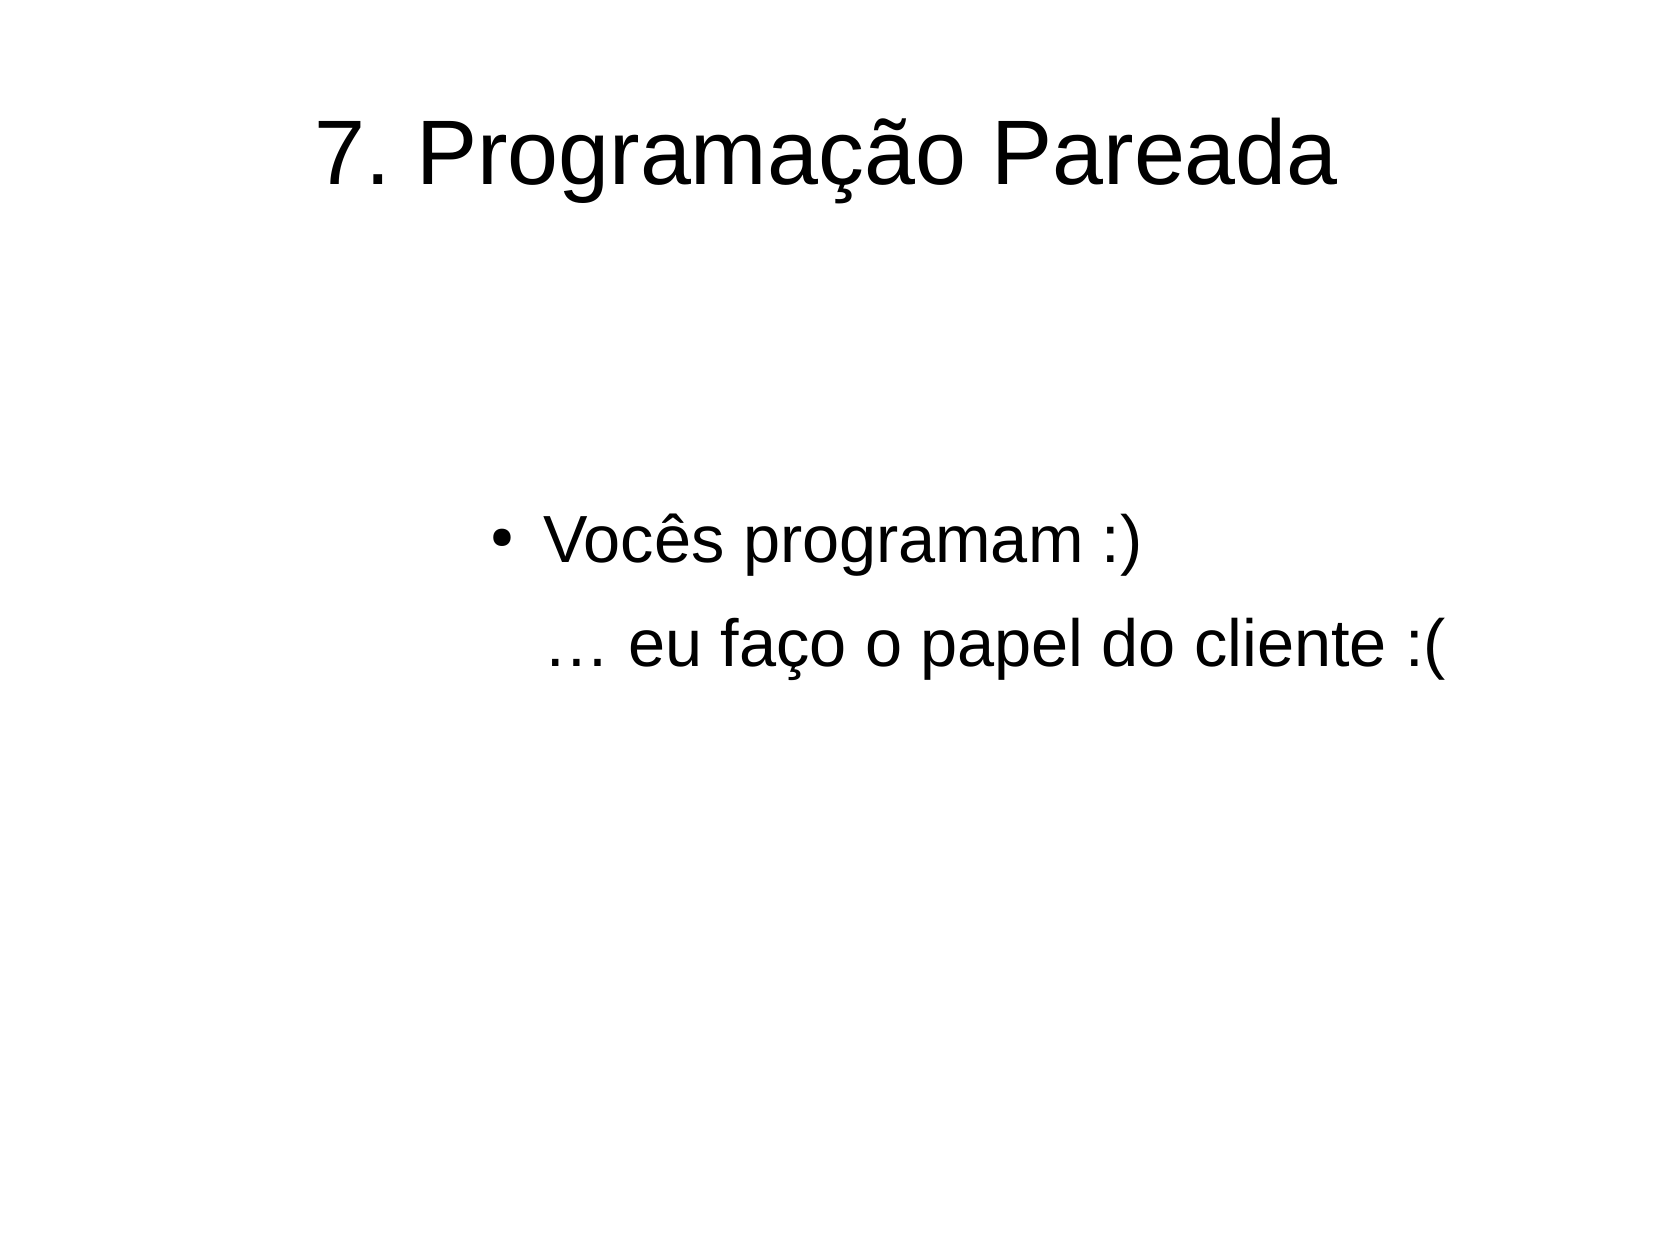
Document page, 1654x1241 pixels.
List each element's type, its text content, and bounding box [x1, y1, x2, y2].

title 7. Programação Pareada [82, 49, 1571, 257]
list Vocês programam :) … eu faço o papel do cliente :( [472, 501, 1654, 991]
